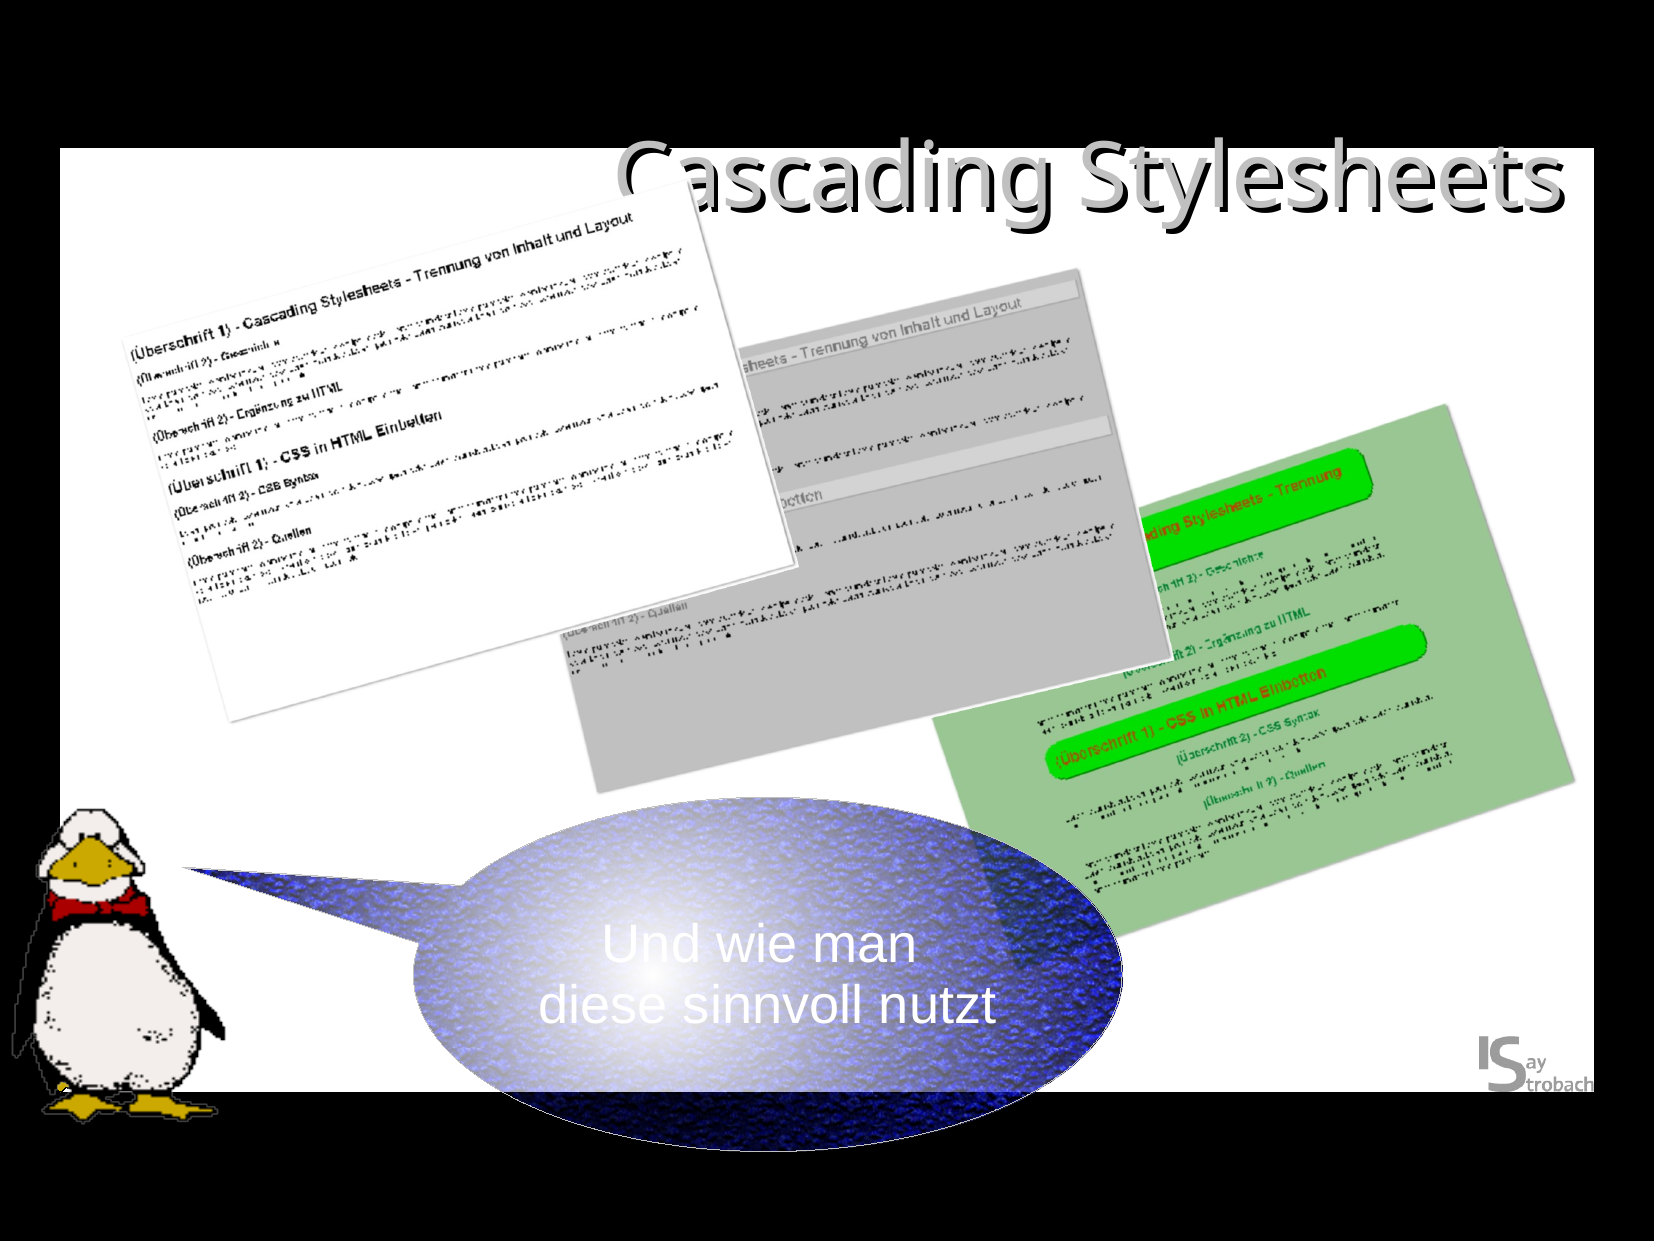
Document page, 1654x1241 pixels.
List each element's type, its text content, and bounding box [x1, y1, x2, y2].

picture [120, 178, 1578, 940]
text_box Und wie man diese sinnvoll nutzt [647, 797, 891, 809]
picture [0, 797, 237, 1127]
